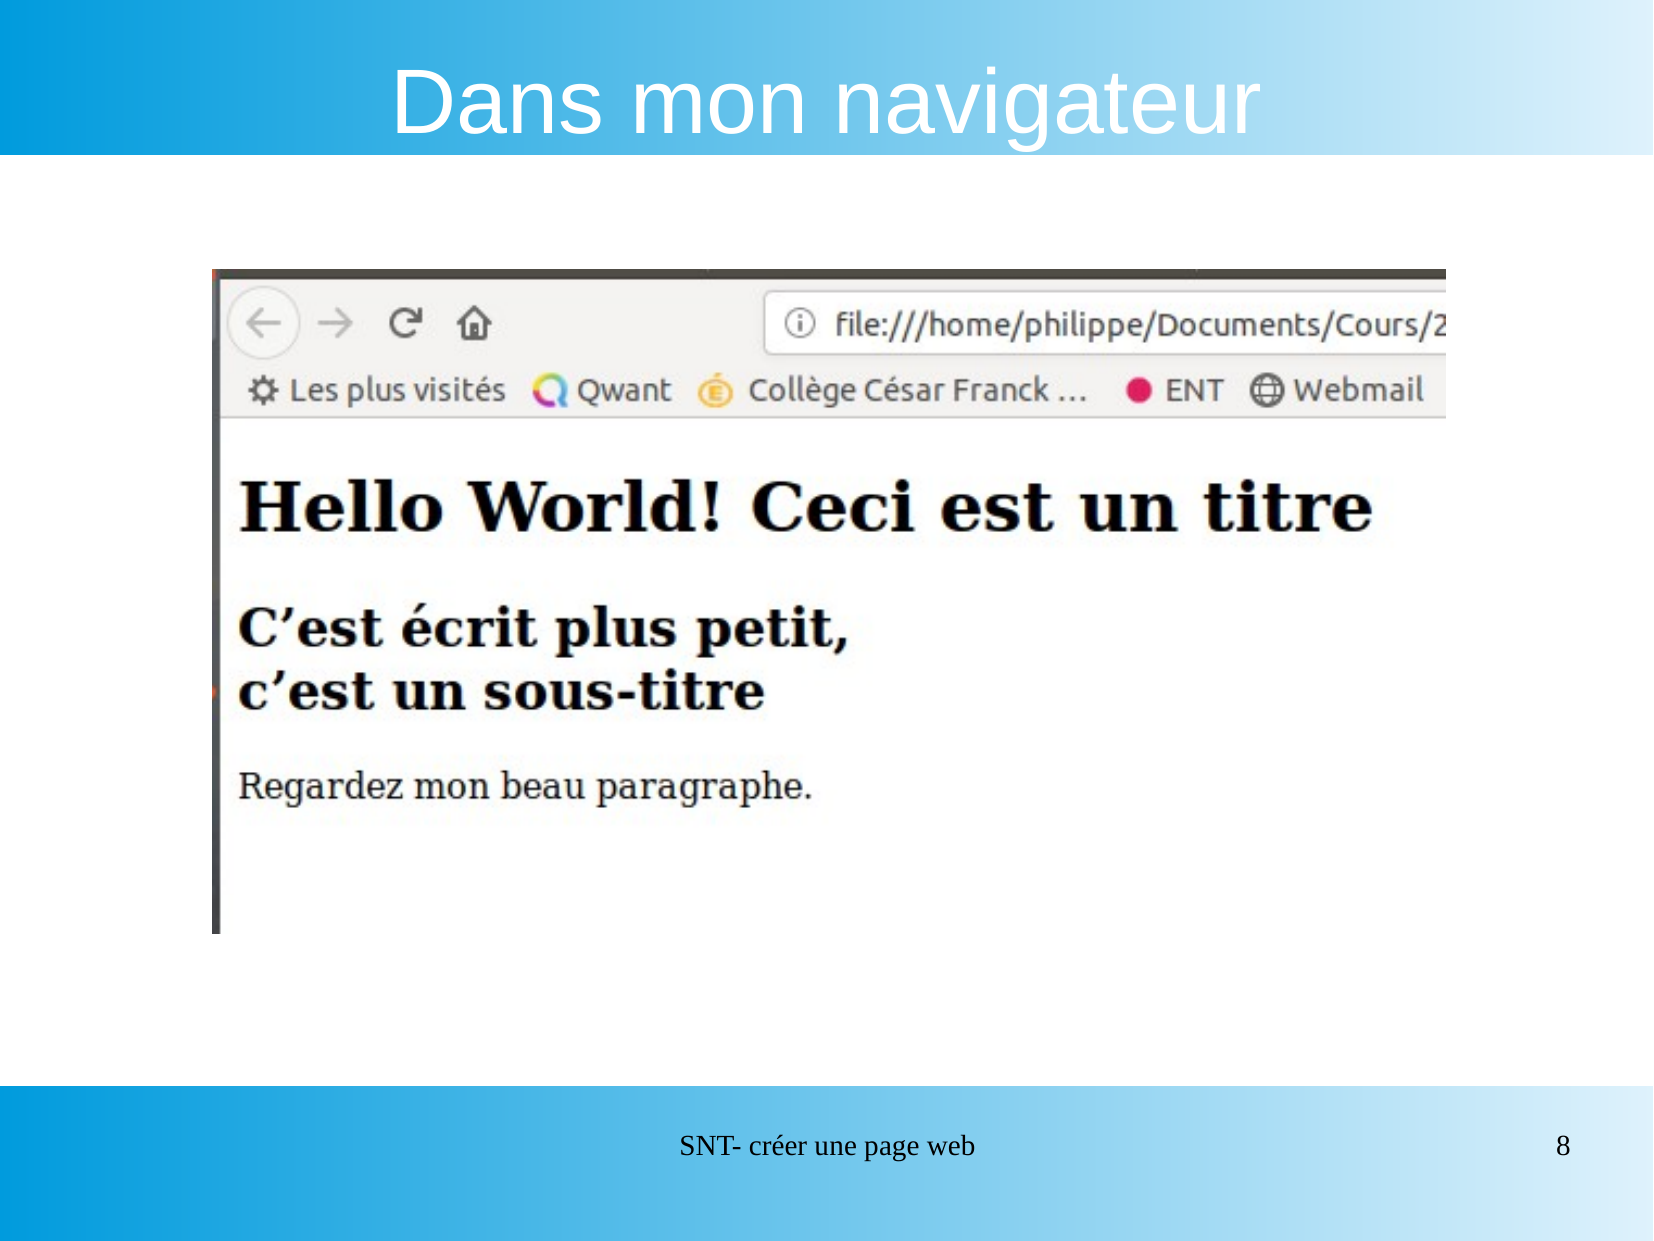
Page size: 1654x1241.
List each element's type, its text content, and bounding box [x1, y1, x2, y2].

picture [212, 269, 1446, 934]
title Dans mon navigateur [82, 49, 1571, 155]
